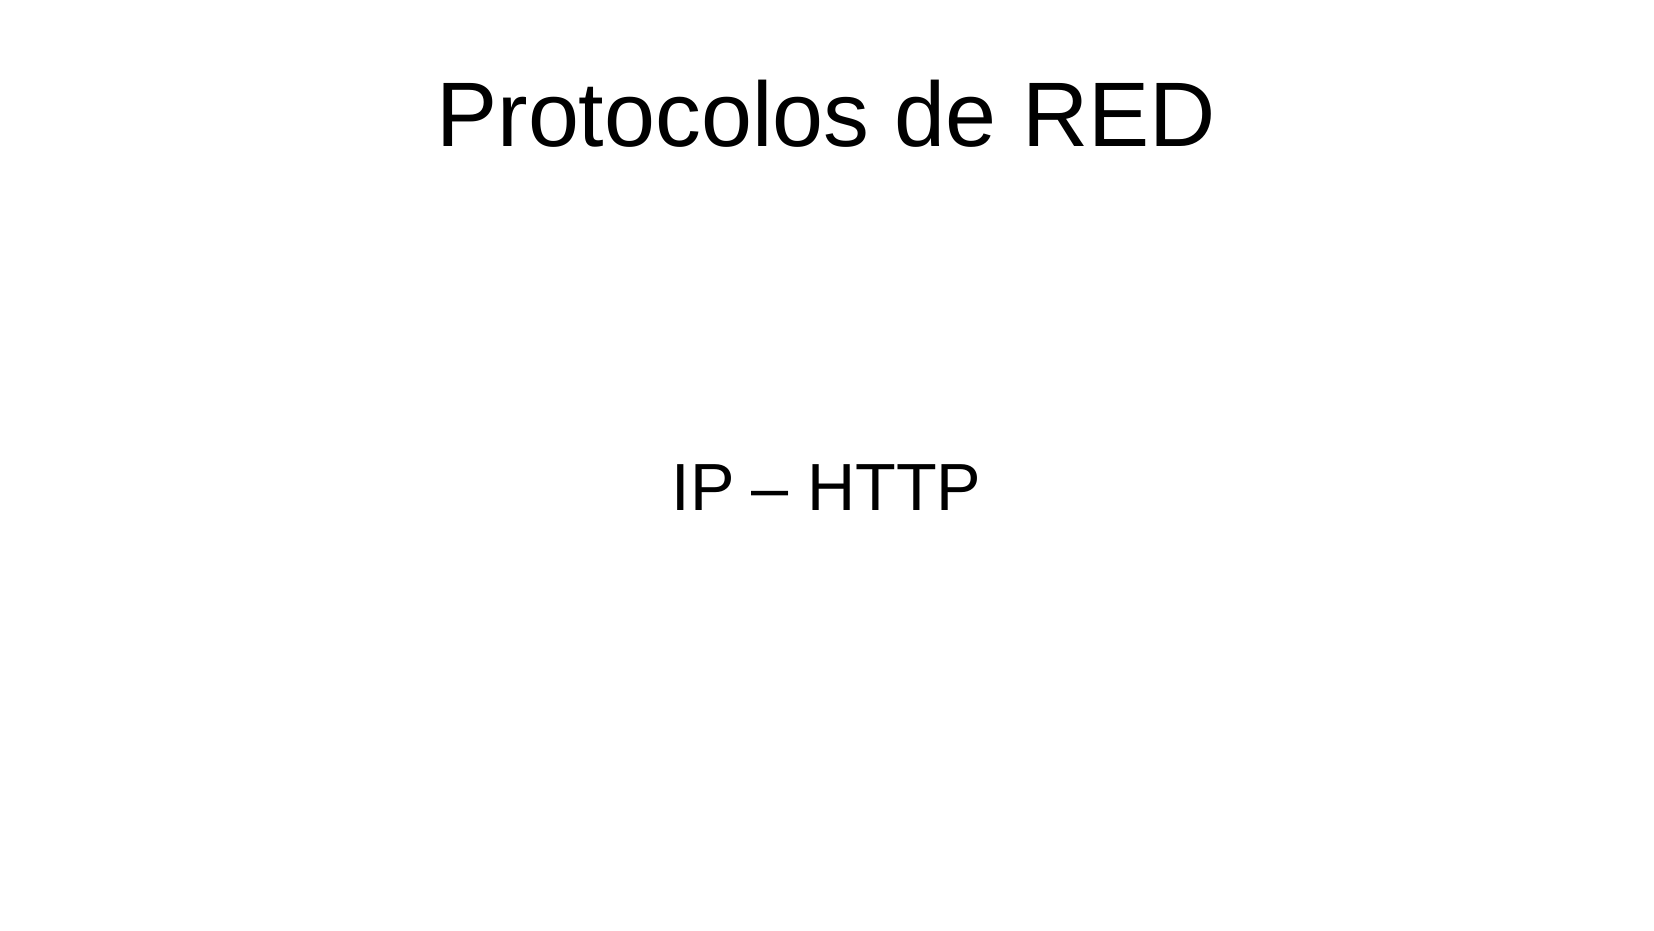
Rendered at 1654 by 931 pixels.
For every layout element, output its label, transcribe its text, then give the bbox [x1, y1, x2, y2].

title Protocolos de RED [82, 37, 1571, 193]
subtitle IP – HTTP [82, 217, 1571, 758]
